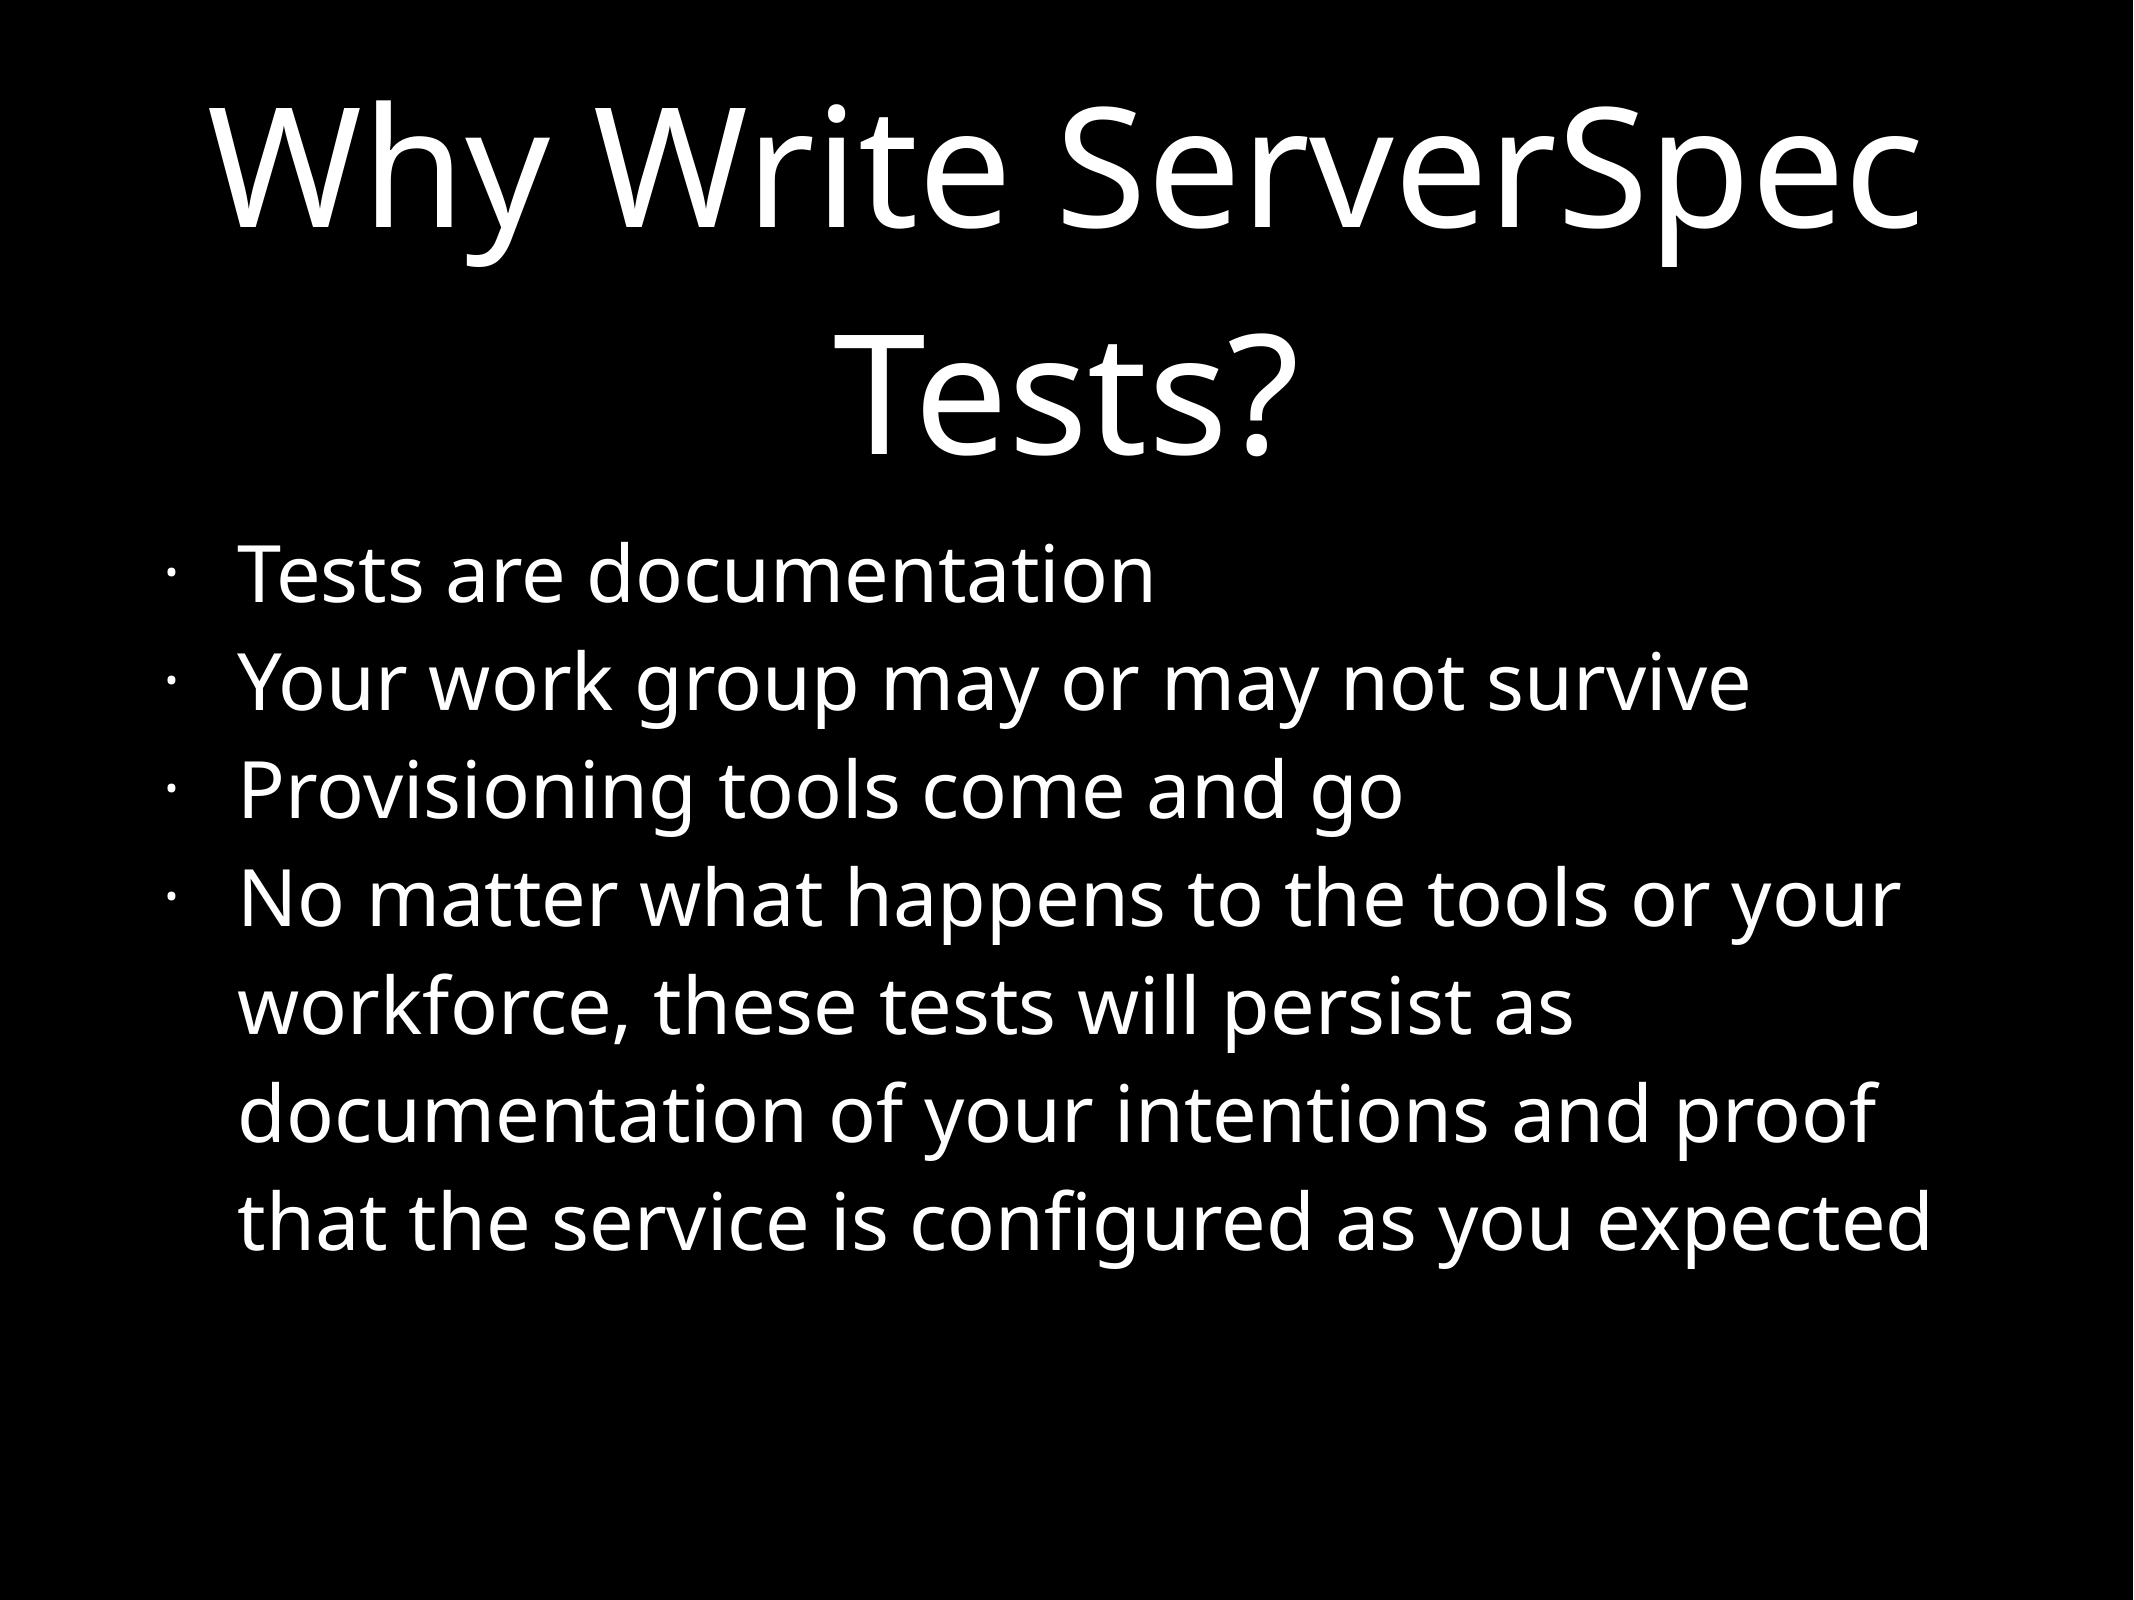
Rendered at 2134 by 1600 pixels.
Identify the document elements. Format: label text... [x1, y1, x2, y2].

text_box Tests are documentation Your work group may or may not survive Provisioning tools come and go No matter what happens to the tools or your workforce, these tests will persist as documentation of your intentions and proof that the service is configured as you expected [150, 510, 1971, 1542]
text_box Why Write ServerSpec Tests? [156, 41, 1978, 460]
